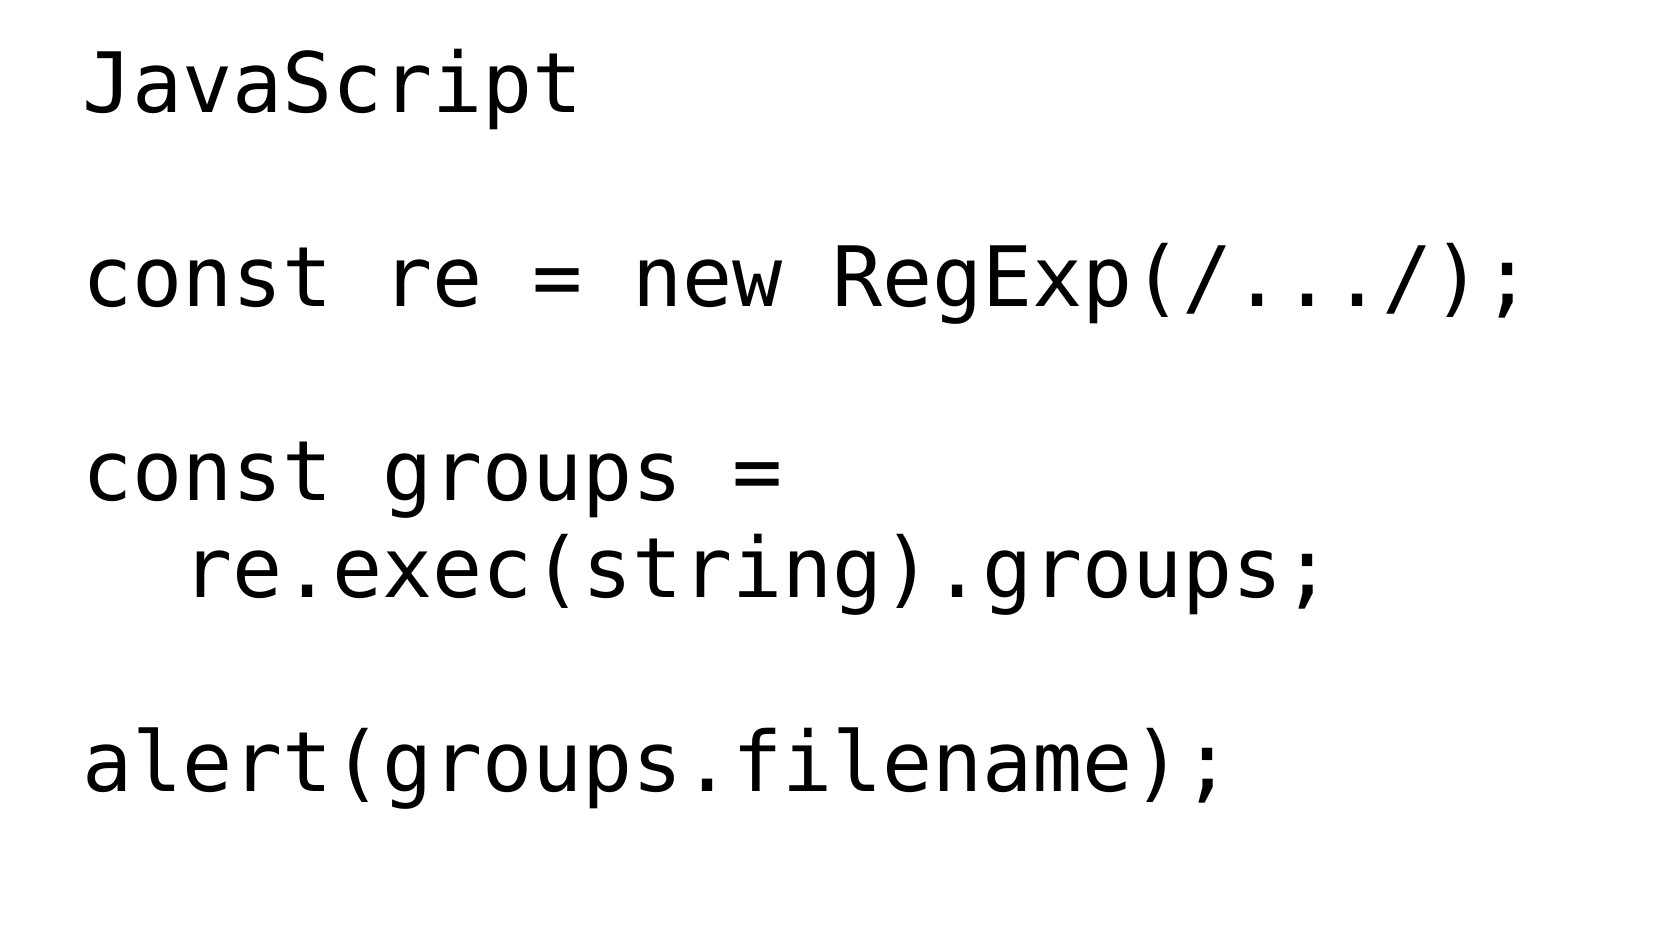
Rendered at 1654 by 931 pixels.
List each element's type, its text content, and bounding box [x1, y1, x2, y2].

title JavaScript const re = new RegExp(/.../); const groups = re.exec(string).groups; alert(groups.filename); [82, 35, 1571, 909]
